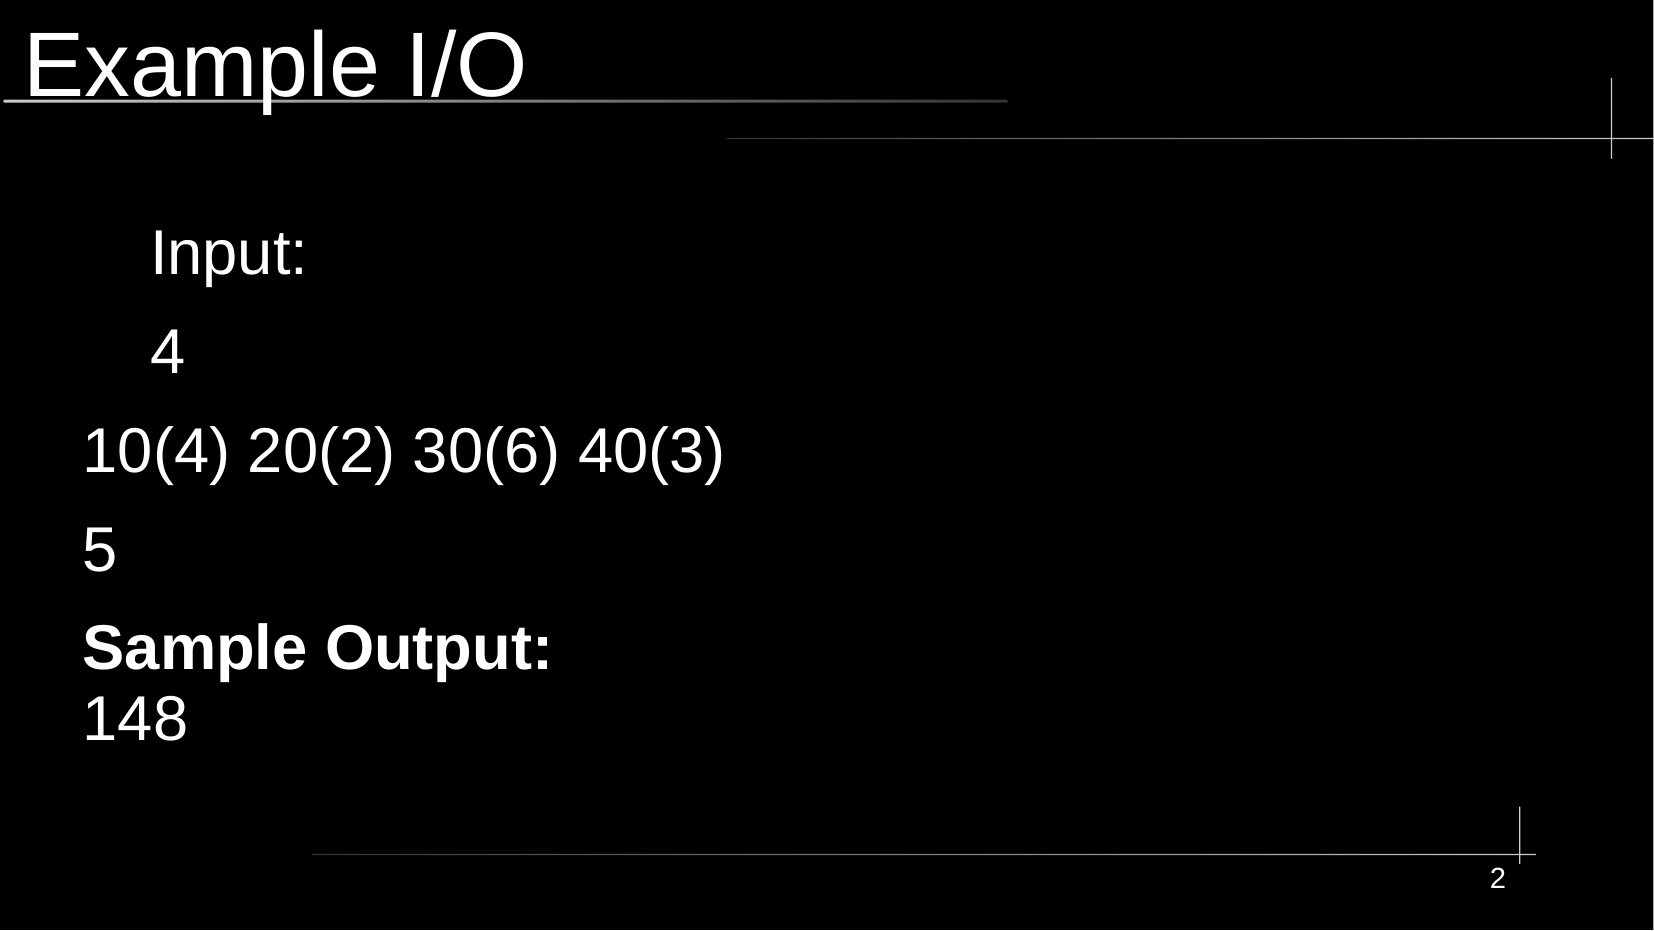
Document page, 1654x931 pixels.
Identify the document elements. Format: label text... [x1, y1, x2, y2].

list Input: 4 10(4) 20(2) 30(6) 40(3) 5 Sample Output: 148 [82, 217, 1571, 758]
title Example I/O [23, 11, 1589, 119]
